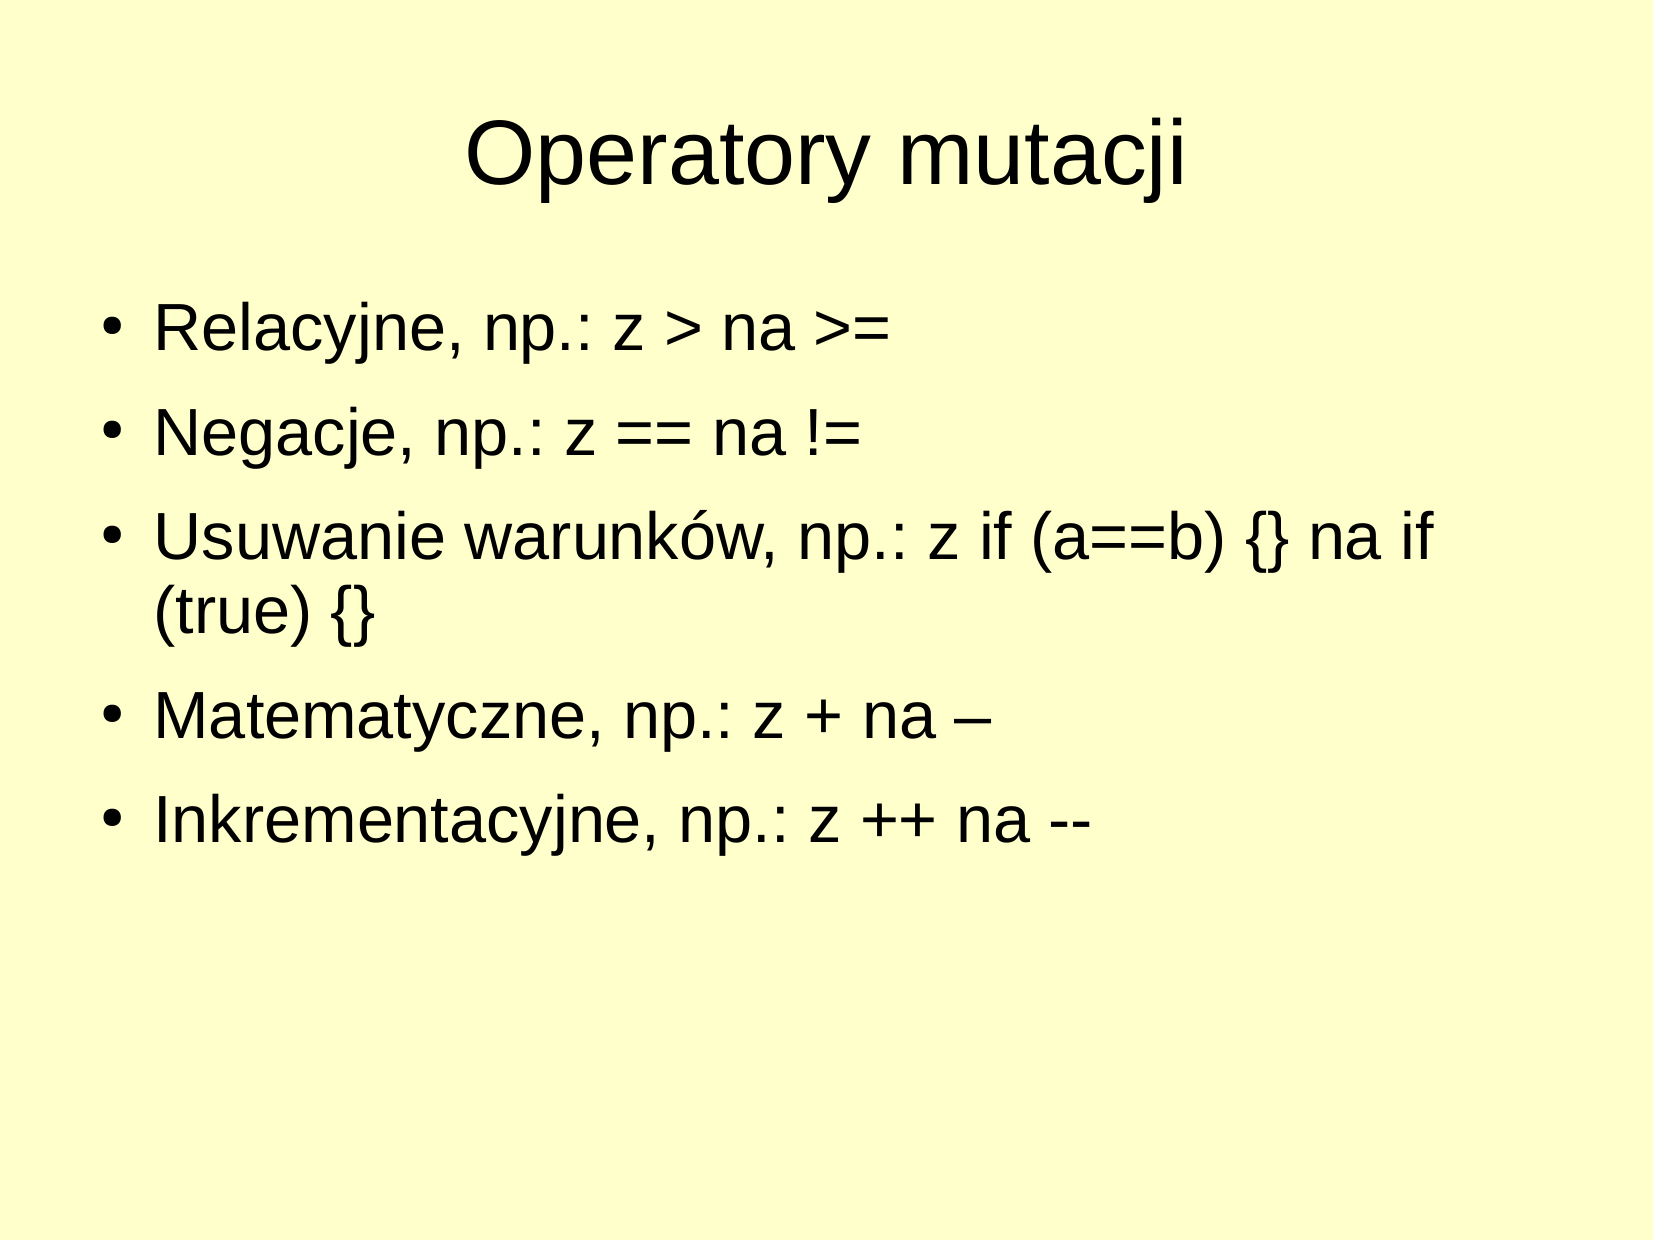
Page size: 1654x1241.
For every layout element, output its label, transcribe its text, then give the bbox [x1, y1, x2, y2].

title Operatory mutacji [82, 49, 1571, 257]
list Relacyjne, np.: z > na >= Negacje, np.: z == na != Usuwanie warunków, np.: z if (a==b) {} na if (true) {} Matematyczne, np.: z + na – Inkrementacyjne, np.: z ++ na -- [82, 290, 1571, 1109]
